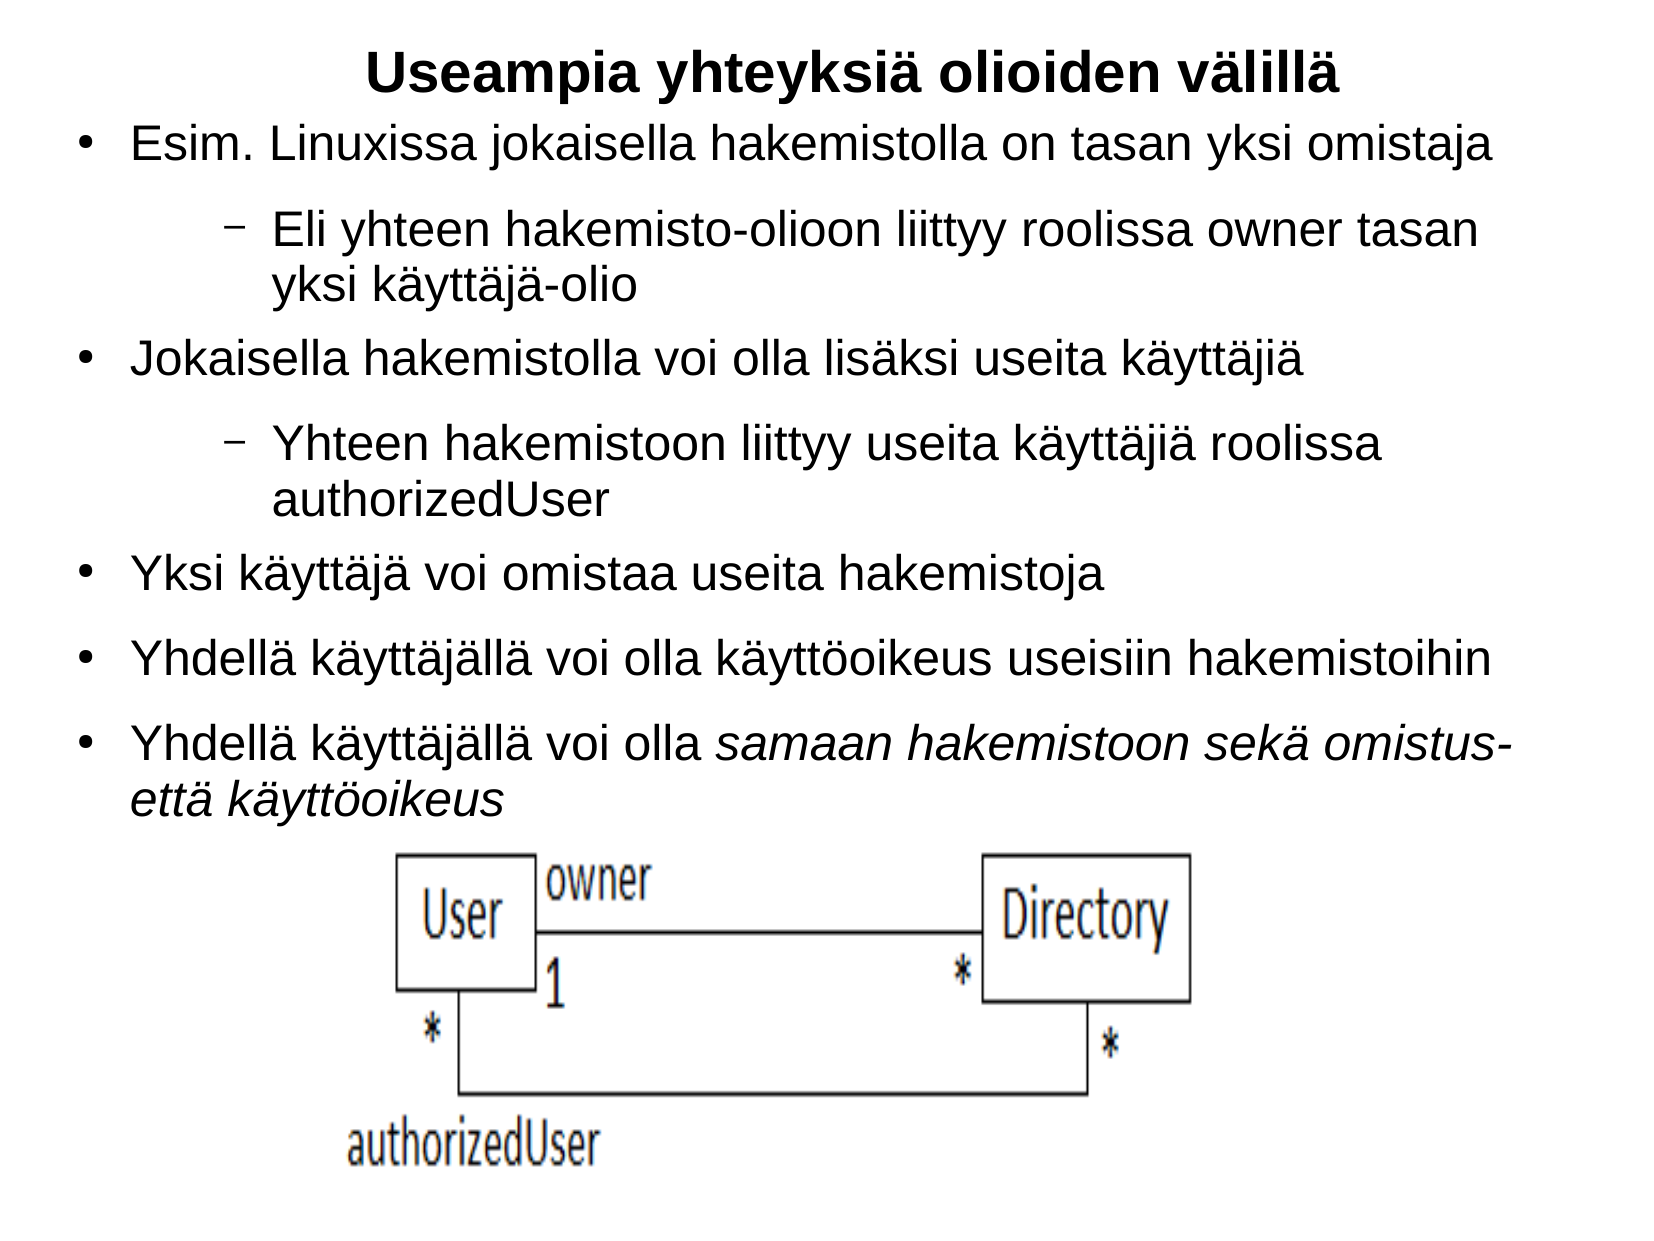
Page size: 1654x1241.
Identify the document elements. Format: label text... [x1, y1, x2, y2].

title Useampia yhteyksiä olioiden välillä [112, 27, 1595, 119]
list Esim. Linuxissa jokaisella hakemistolla on tasan yksi omistaja Eli yhteen hakemisto-olioon liittyy roolissa owner tasan yksi käyttäjä-olio Jokaisella hakemistolla voi olla lisäksi useita käyttäjiä Yhteen hakemistoon liittyy useita käyttäjiä roolissa authorizedUser Yksi käyttäjä voi omistaa useita hakemistoja Yhdellä käyttäjällä voi olla käyttöoikeus useisiin hakemistoihin Yhdellä käyttäjällä voi olla samaan hakemistoon sekä omistus- että käyttöoikeus [59, 115, 1565, 857]
picture [332, 832, 1211, 1182]
